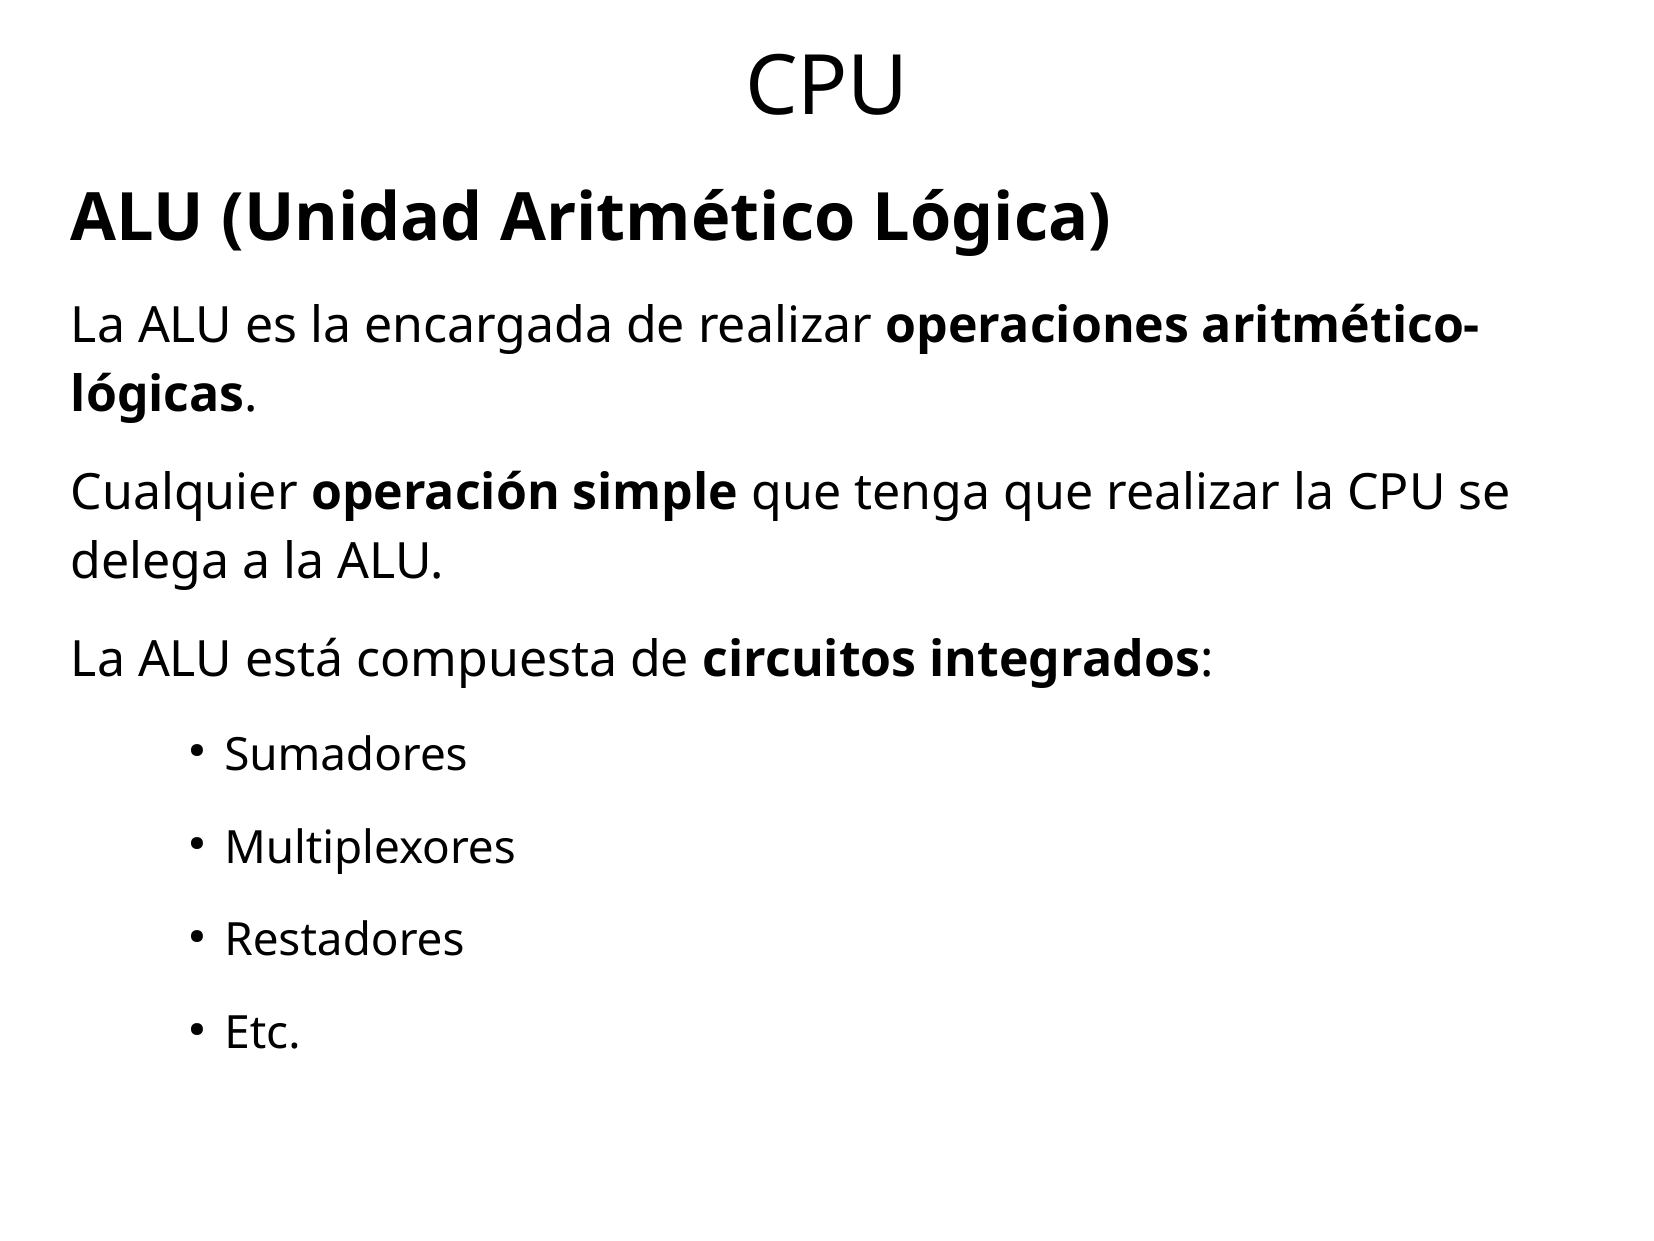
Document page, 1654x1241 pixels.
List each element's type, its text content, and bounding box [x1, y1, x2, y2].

subtitle ALU (Unidad Aritmético Lógica) La ALU es la encargada de realizar operaciones aritmético-lógicas. Cualquier operación simple que tenga que realizar la CPU se delega a la ALU. La ALU está compuesta de circuitos integrados: Sumadores Multiplexores Restadores Etc. [70, 173, 1619, 993]
title CPU [82, 0, 1571, 162]
